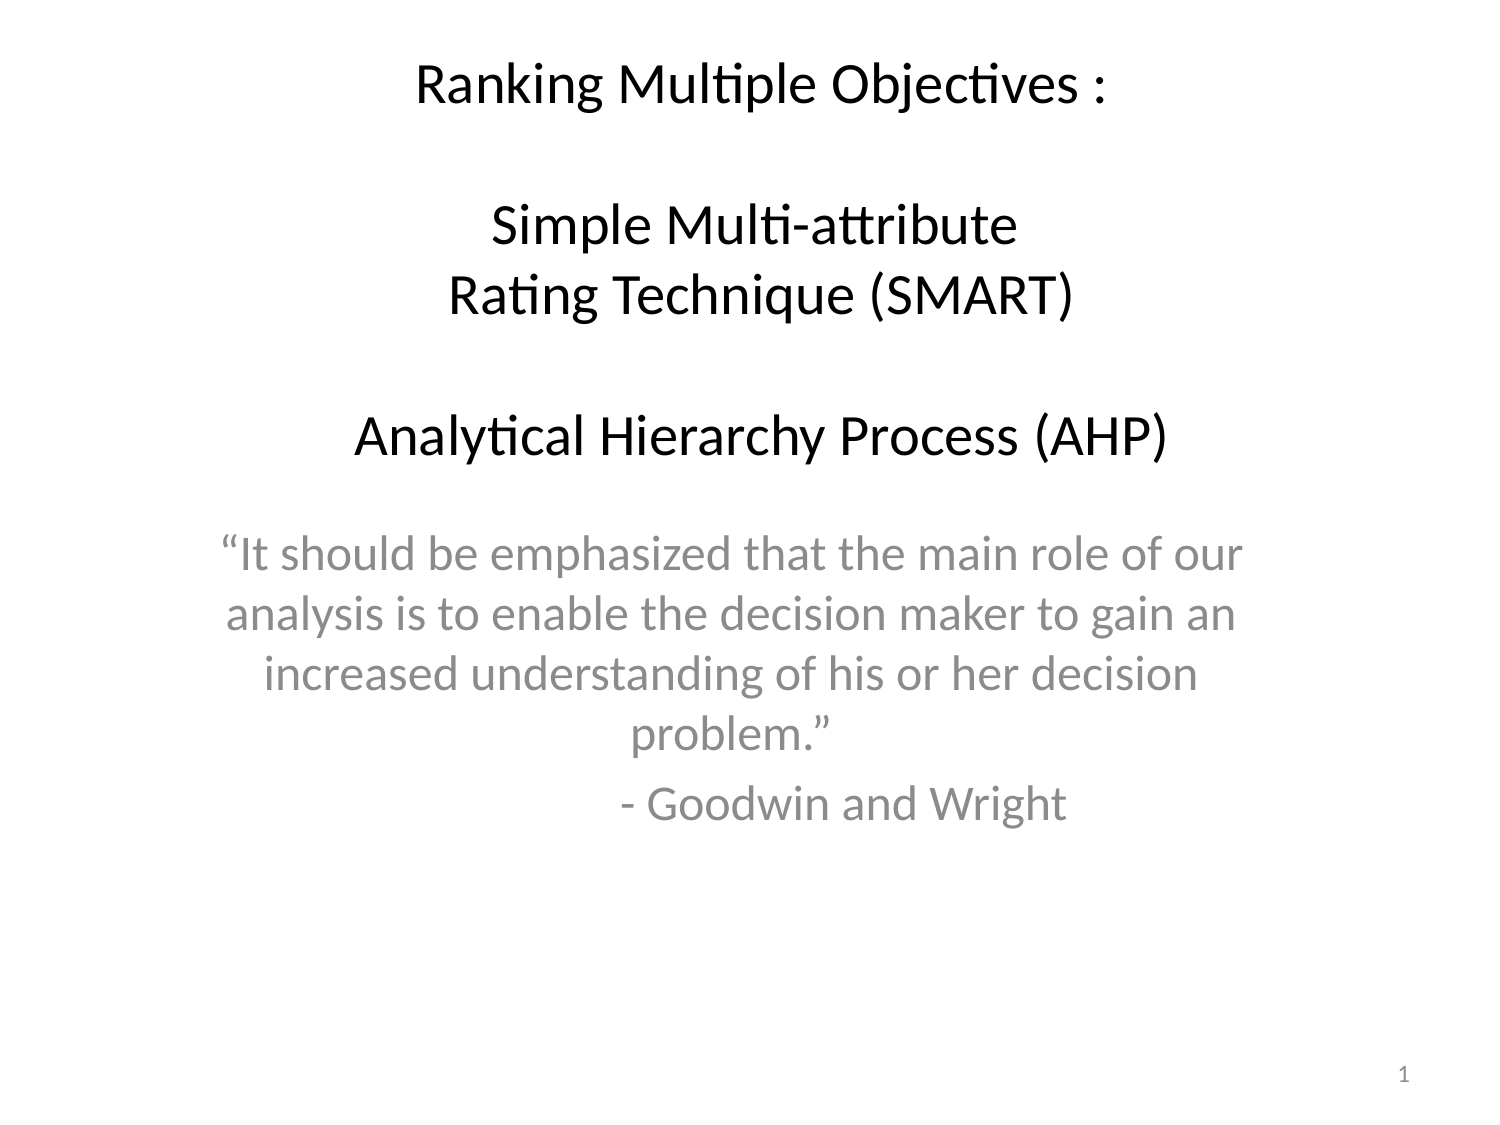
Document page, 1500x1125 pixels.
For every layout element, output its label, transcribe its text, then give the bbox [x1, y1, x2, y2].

title Ranking Multiple Objectives : Simple Multi-attribute Rating Technique (SMART) Analytical Hierarchy Process (AHP) [0, 35, 1500, 477]
subtitle “It should be emphasized that the main role of our analysis is to enable the decision maker to gain an increased understanding of his or her decision problem.” - Goodwin and Wright [150, 513, 1313, 913]
slide_number <number> [1074, 1042, 1425, 1103]
